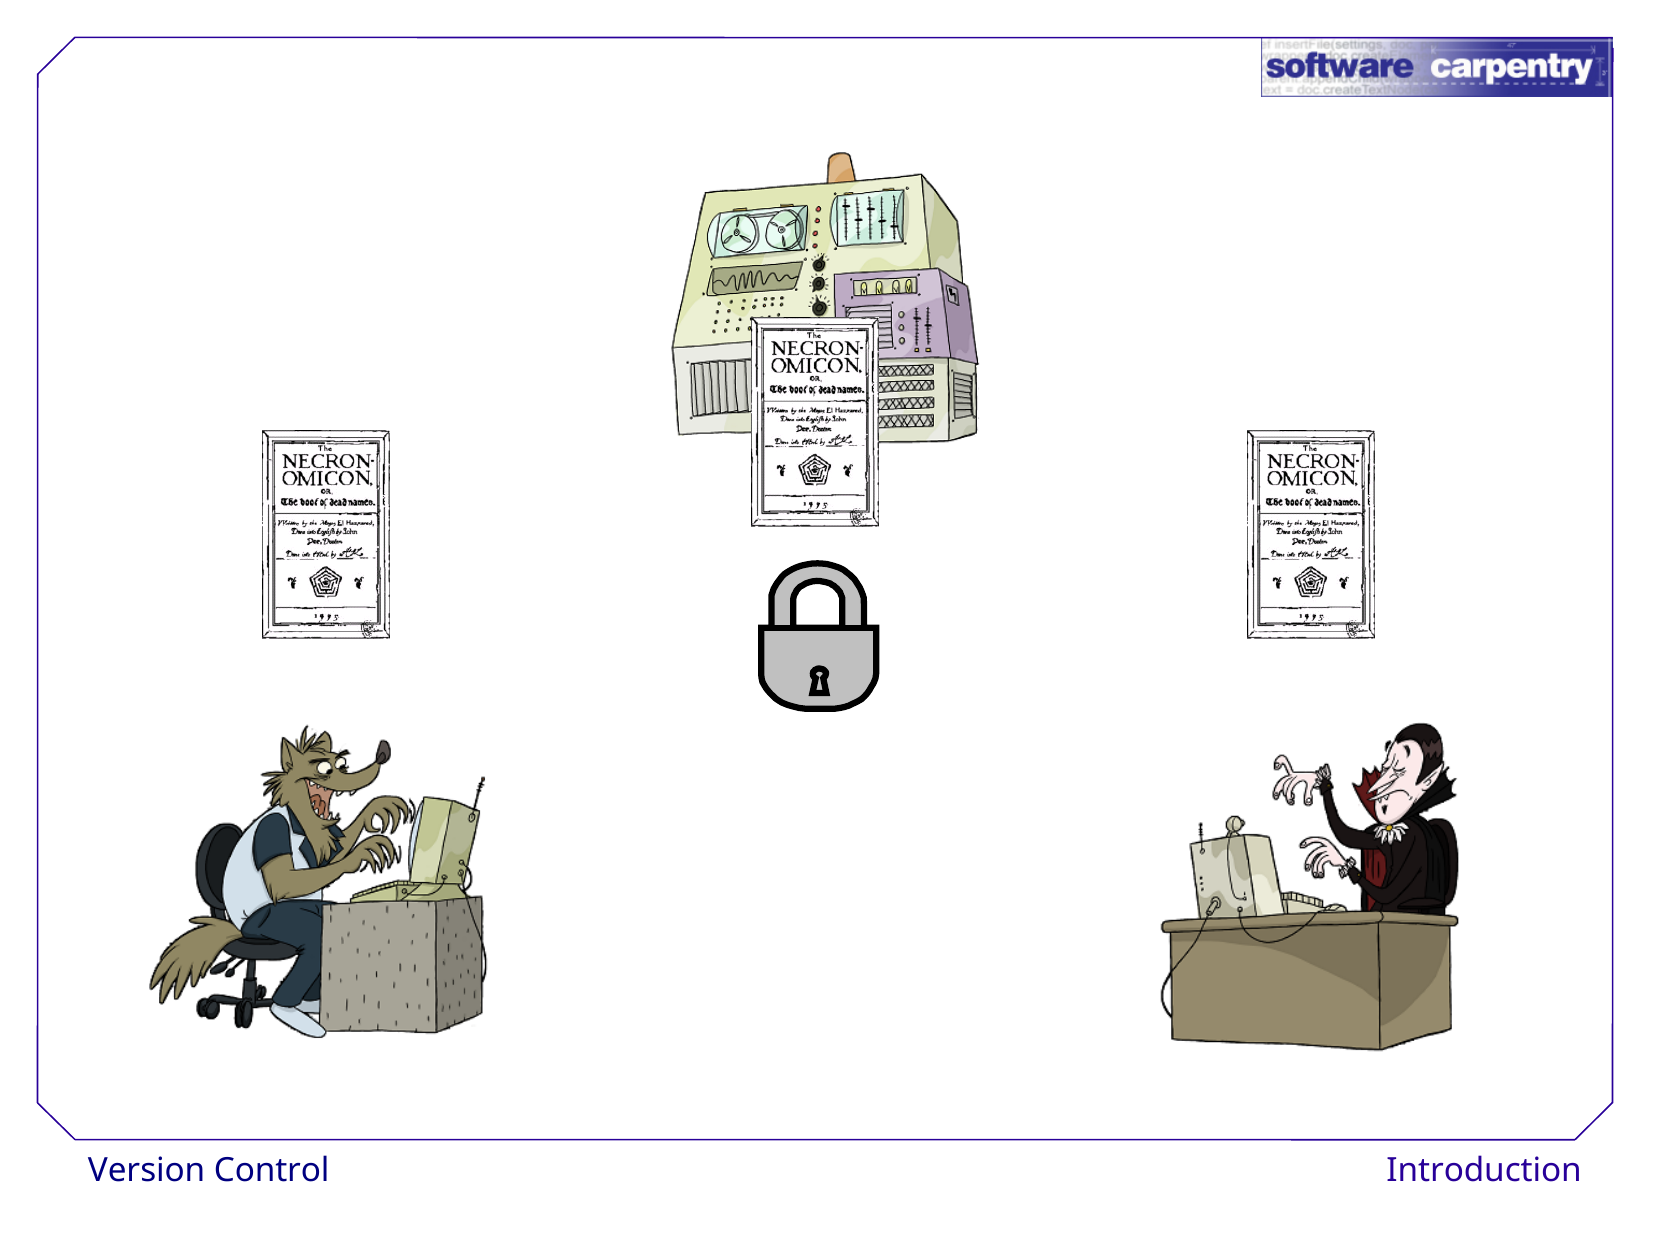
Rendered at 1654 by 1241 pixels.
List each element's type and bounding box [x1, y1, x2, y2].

picture [137, 705, 516, 1069]
text_box [761, 563, 877, 709]
picture [262, 430, 390, 640]
picture [1148, 695, 1474, 1067]
picture [1247, 430, 1375, 640]
picture [637, 119, 1020, 527]
picture [1261, 39, 1613, 97]
